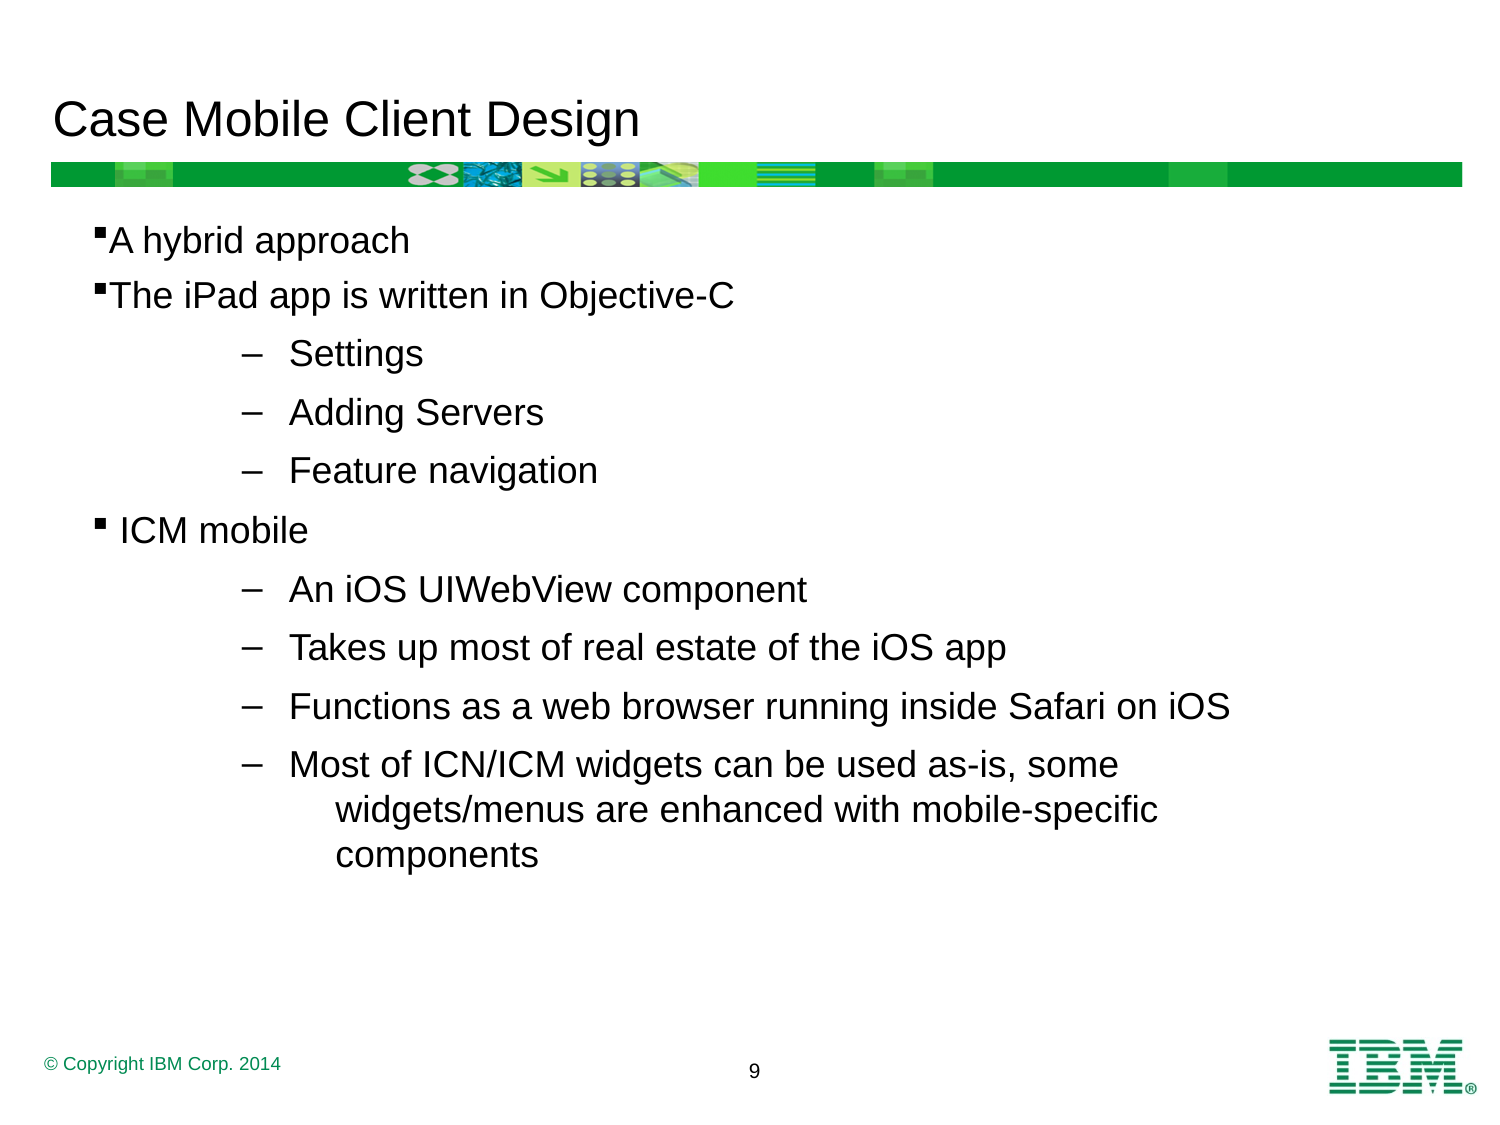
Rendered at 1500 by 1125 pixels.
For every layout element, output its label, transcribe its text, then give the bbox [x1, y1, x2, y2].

list A hybrid approach The iPad app is written in Objective-C Settings Adding Servers Feature navigation ICM mobile An iOS UIWebView component Takes up most of real estate of the iOS app Functions as a web browser running inside Safari on iOS Most of ICN/ICM widgets can be used as-is, some widgets/menus are enhanced with mobile-specific components [76, 208, 1377, 951]
title Case Mobile Client Design [37, 45, 1388, 188]
picture [1327, 1037, 1479, 1096]
picture [50, 161, 1463, 189]
text_box <number> [425, 1052, 776, 1113]
